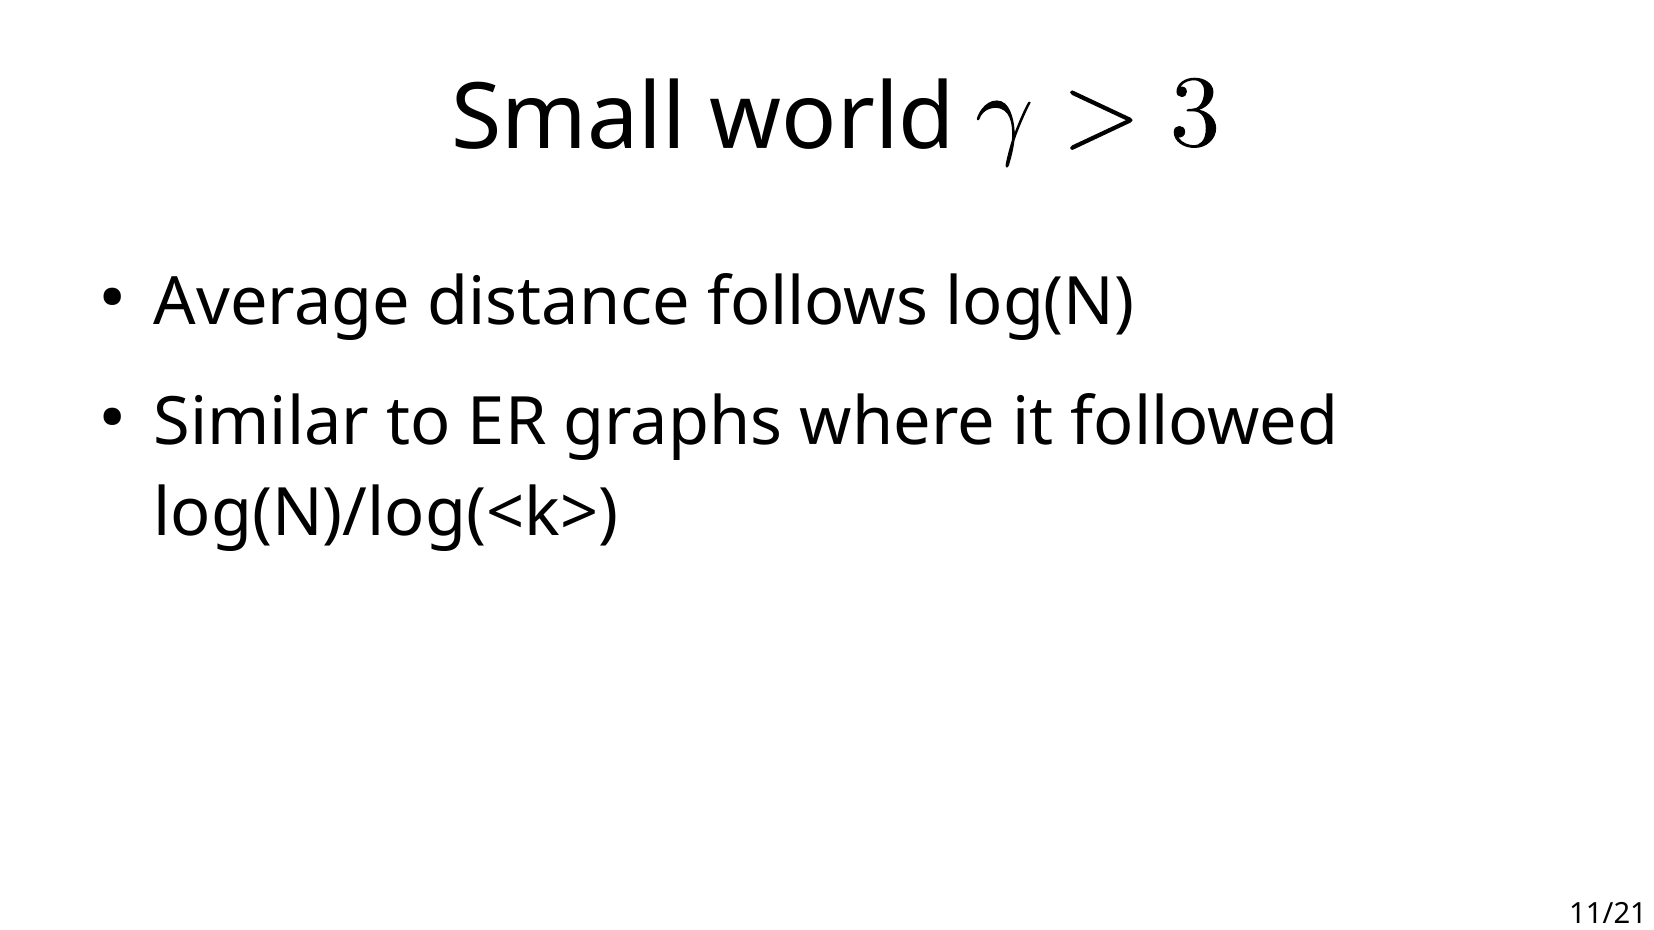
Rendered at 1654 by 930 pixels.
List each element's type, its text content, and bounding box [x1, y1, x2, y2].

text_box [975, 77, 1221, 168]
title Small world [82, 1, 1571, 225]
list Average distance follows log(N) Similar to ER graphs where it followed log(N)/log(<k>) [82, 252, 1571, 571]
